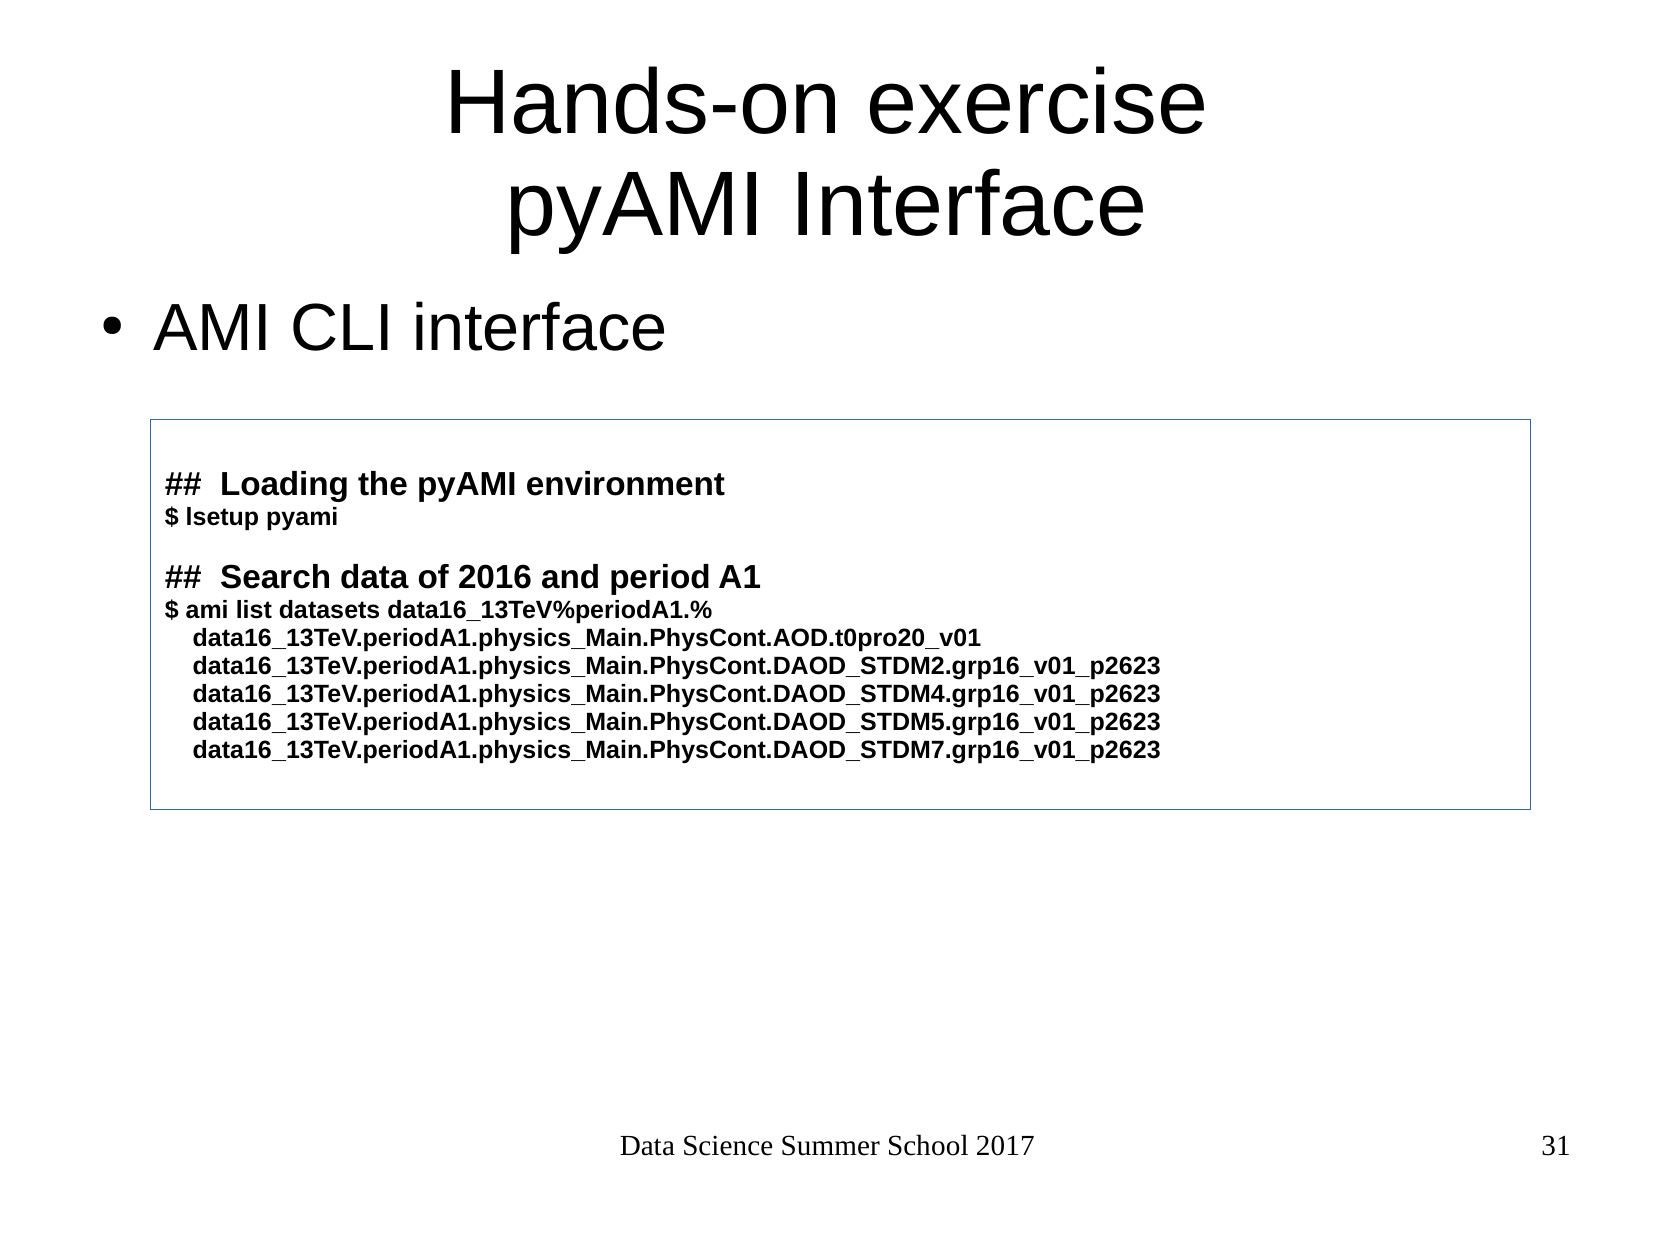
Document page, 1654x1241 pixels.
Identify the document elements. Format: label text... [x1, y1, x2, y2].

list AMI CLI interface [82, 290, 1571, 1010]
text_box ## Loading the pyAMI environment $ lsetup pyami ## Search data of 2016 and period A1 $ ami list datasets data16_13TeV%periodA1.% data16_13TeV.periodA1.physics_Main.PhysCont.AOD.t0pro20_v01 data16_13TeV.periodA1.physics_Main.PhysCont.DAOD_STDM2.grp16_v01_p2623 data16_13TeV.periodA1.physics_Main.PhysCont.DAOD_STDM4.grp16_v01_p2623 data16_13TeV.periodA1.physics_Main.PhysCont.DAOD_STDM5.grp16_v01_p2623 data16_13TeV.periodA1.physics_Main.PhysCont.DAOD_STDM7.grp16_v01_p2623 [150, 419, 1531, 810]
title Hands-on exercise pyAMI Interface [82, 49, 1571, 257]
